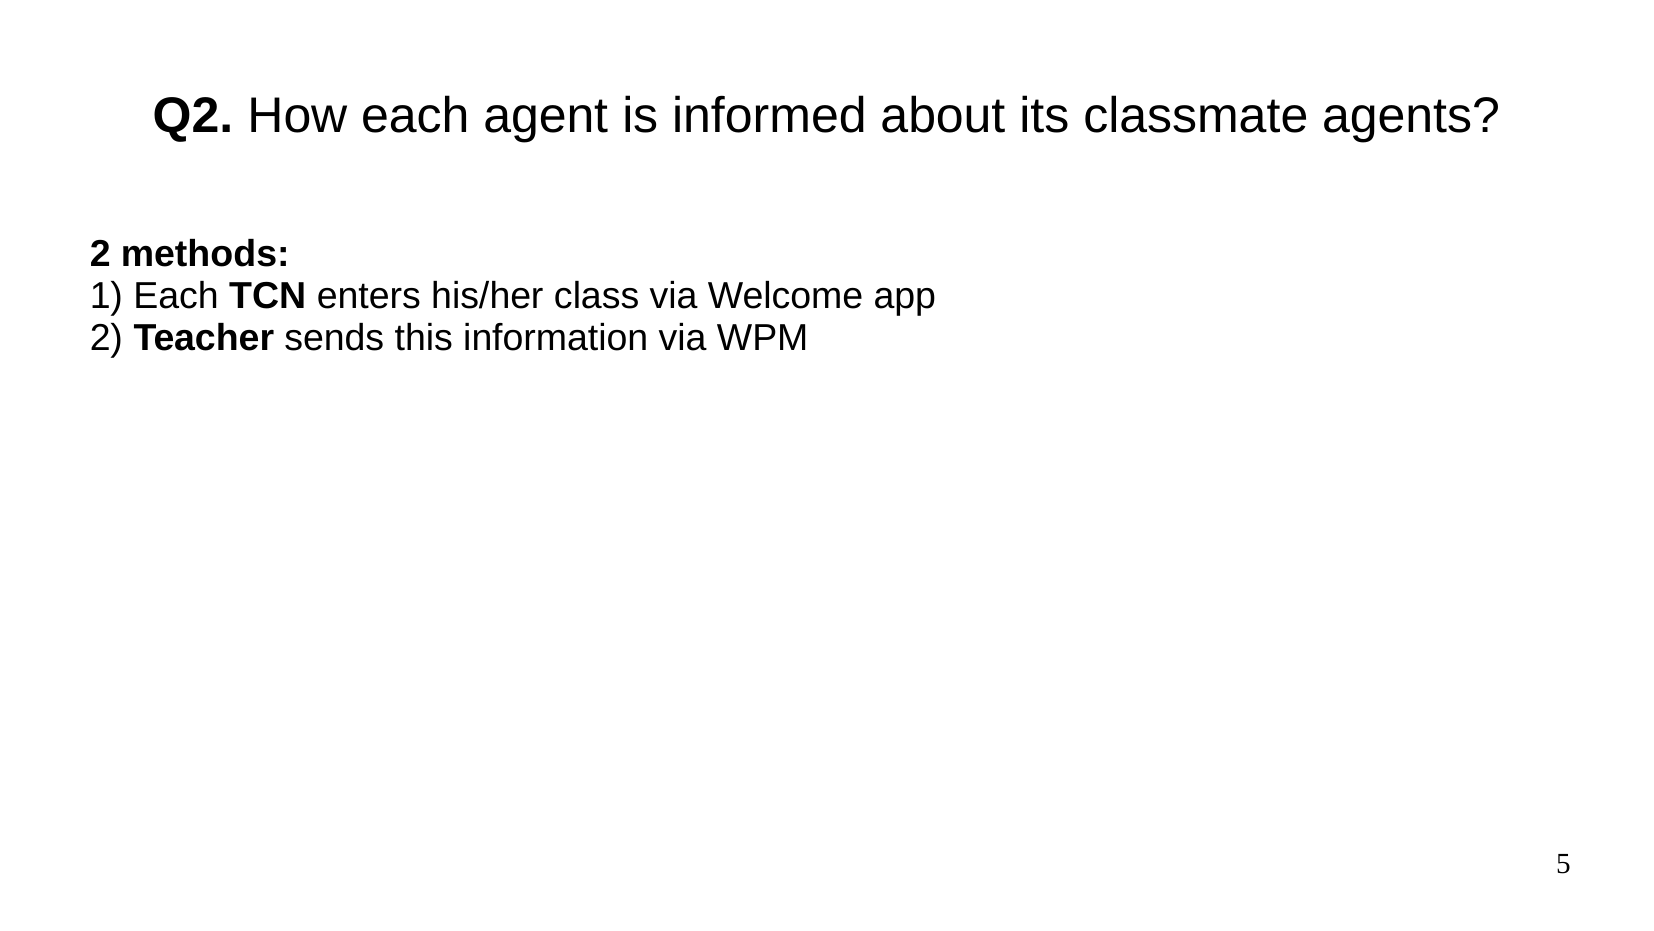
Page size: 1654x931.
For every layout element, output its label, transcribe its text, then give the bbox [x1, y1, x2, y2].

title Q2. How each agent is informed about its classmate agents? [82, 36, 1571, 193]
text_box 2 methods: 1) Each TCN enters his/her class via Welcome app 2) Teacher sends this information via WPM [75, 225, 951, 366]
